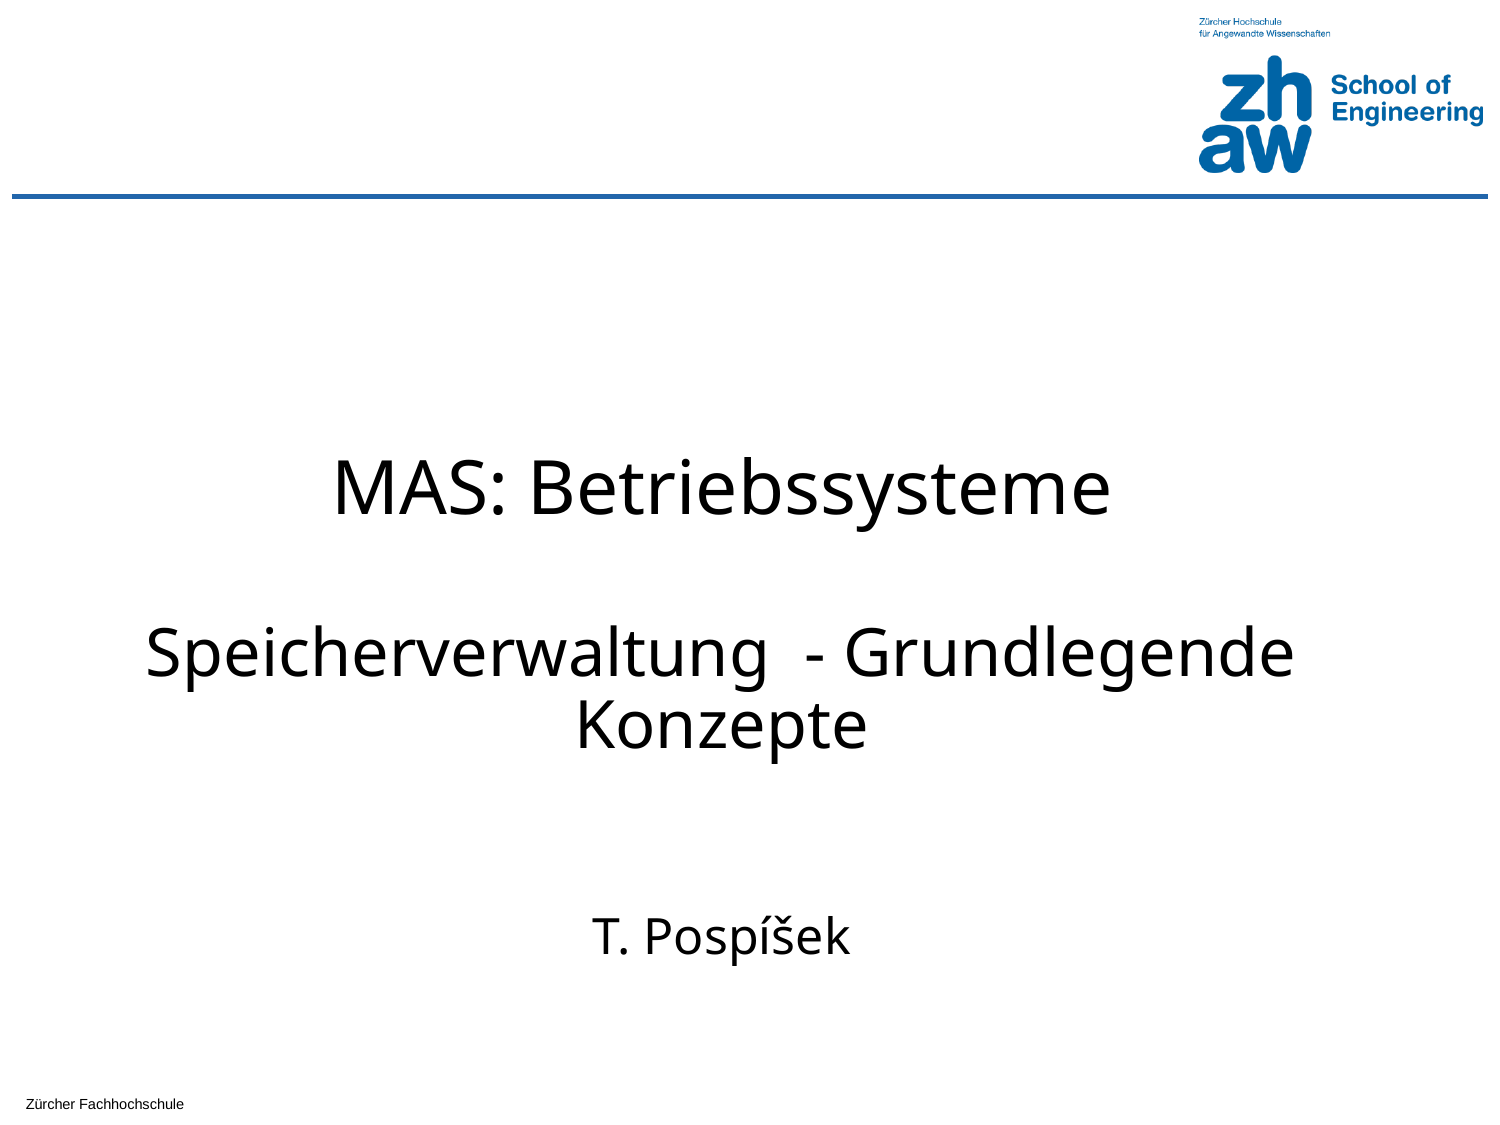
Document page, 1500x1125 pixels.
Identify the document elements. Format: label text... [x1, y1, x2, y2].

text_box MAS: Betriebssysteme Speicherverwaltung - Grundlegende Konzepte T. Pospíšek [49, 337, 1394, 763]
picture [1199, 18, 1483, 173]
